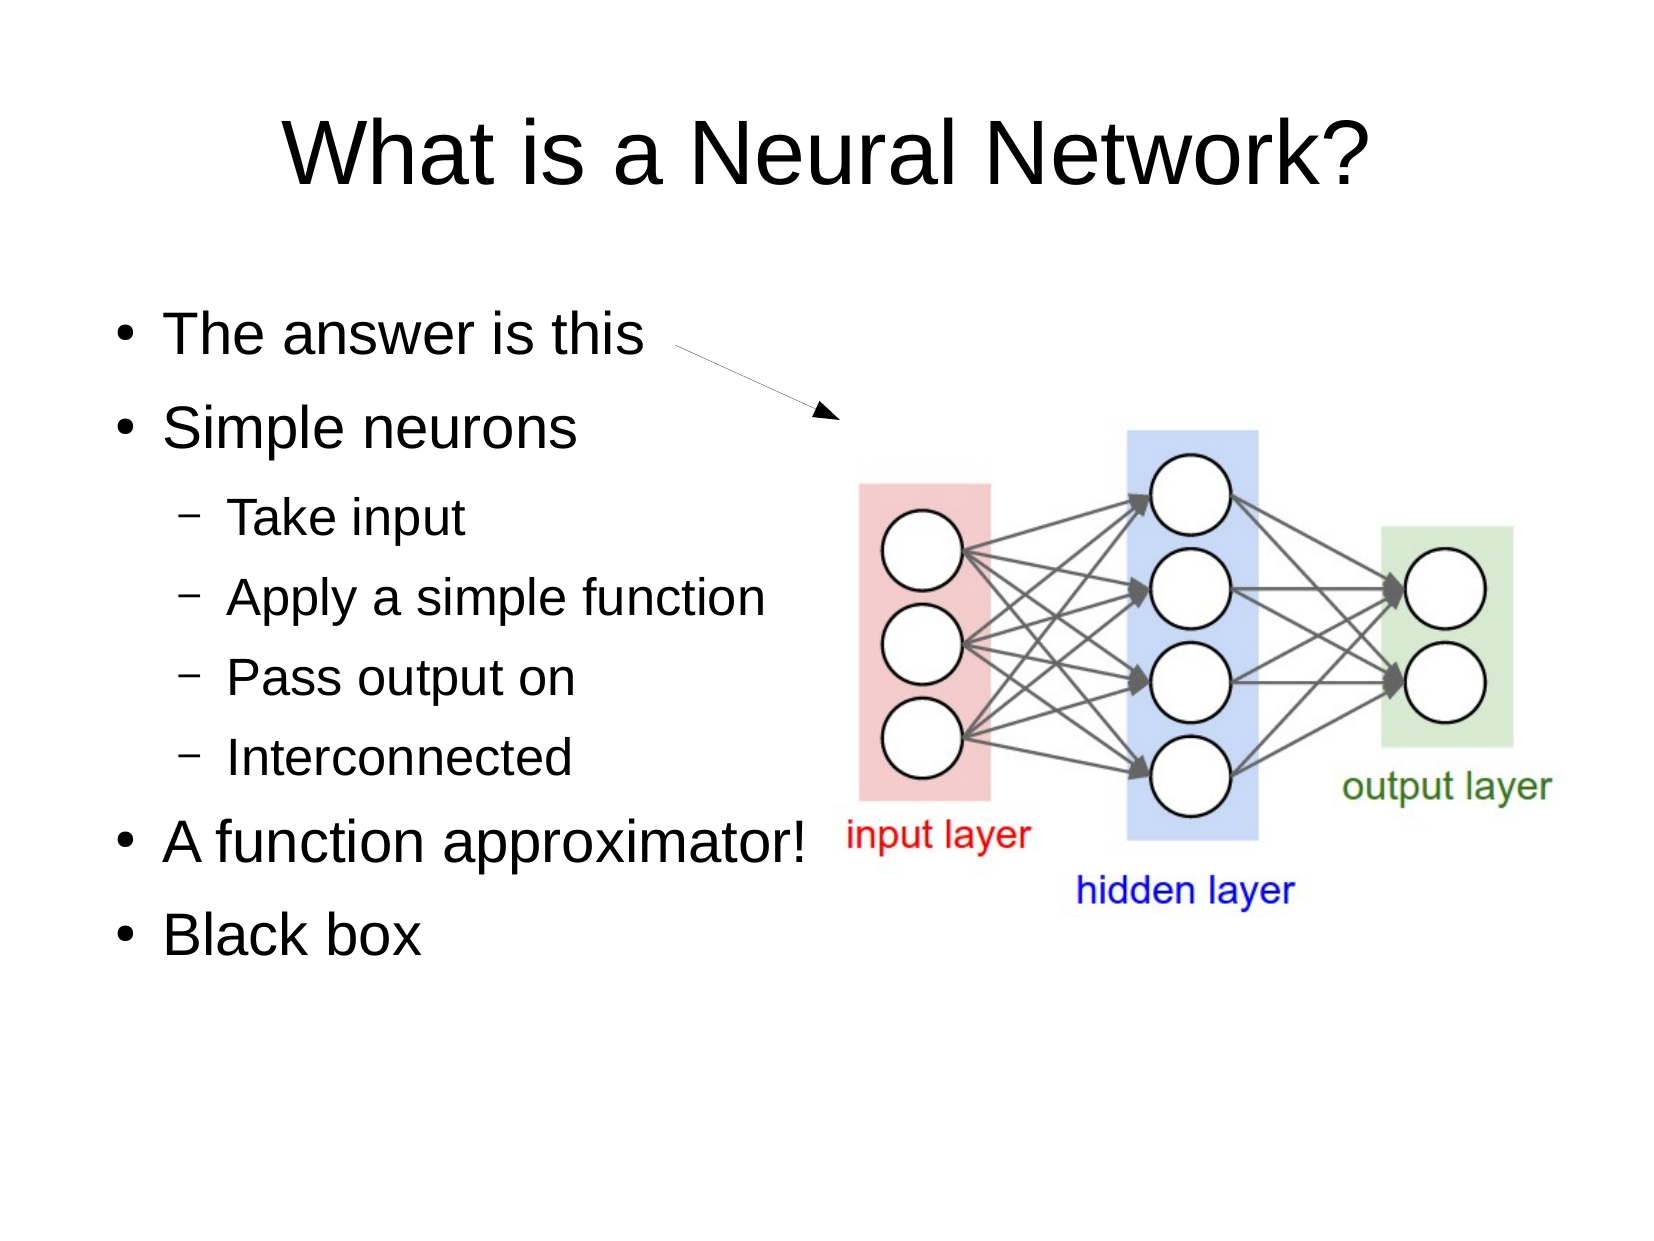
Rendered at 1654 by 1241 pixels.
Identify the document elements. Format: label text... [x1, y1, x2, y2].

title What is a Neural Network? [82, 49, 1571, 257]
list The answer is this Simple neurons Take input Apply a simple function Pass output on Interconnected A function approximator! Black box [98, 300, 826, 1021]
picture [833, 419, 1561, 918]
